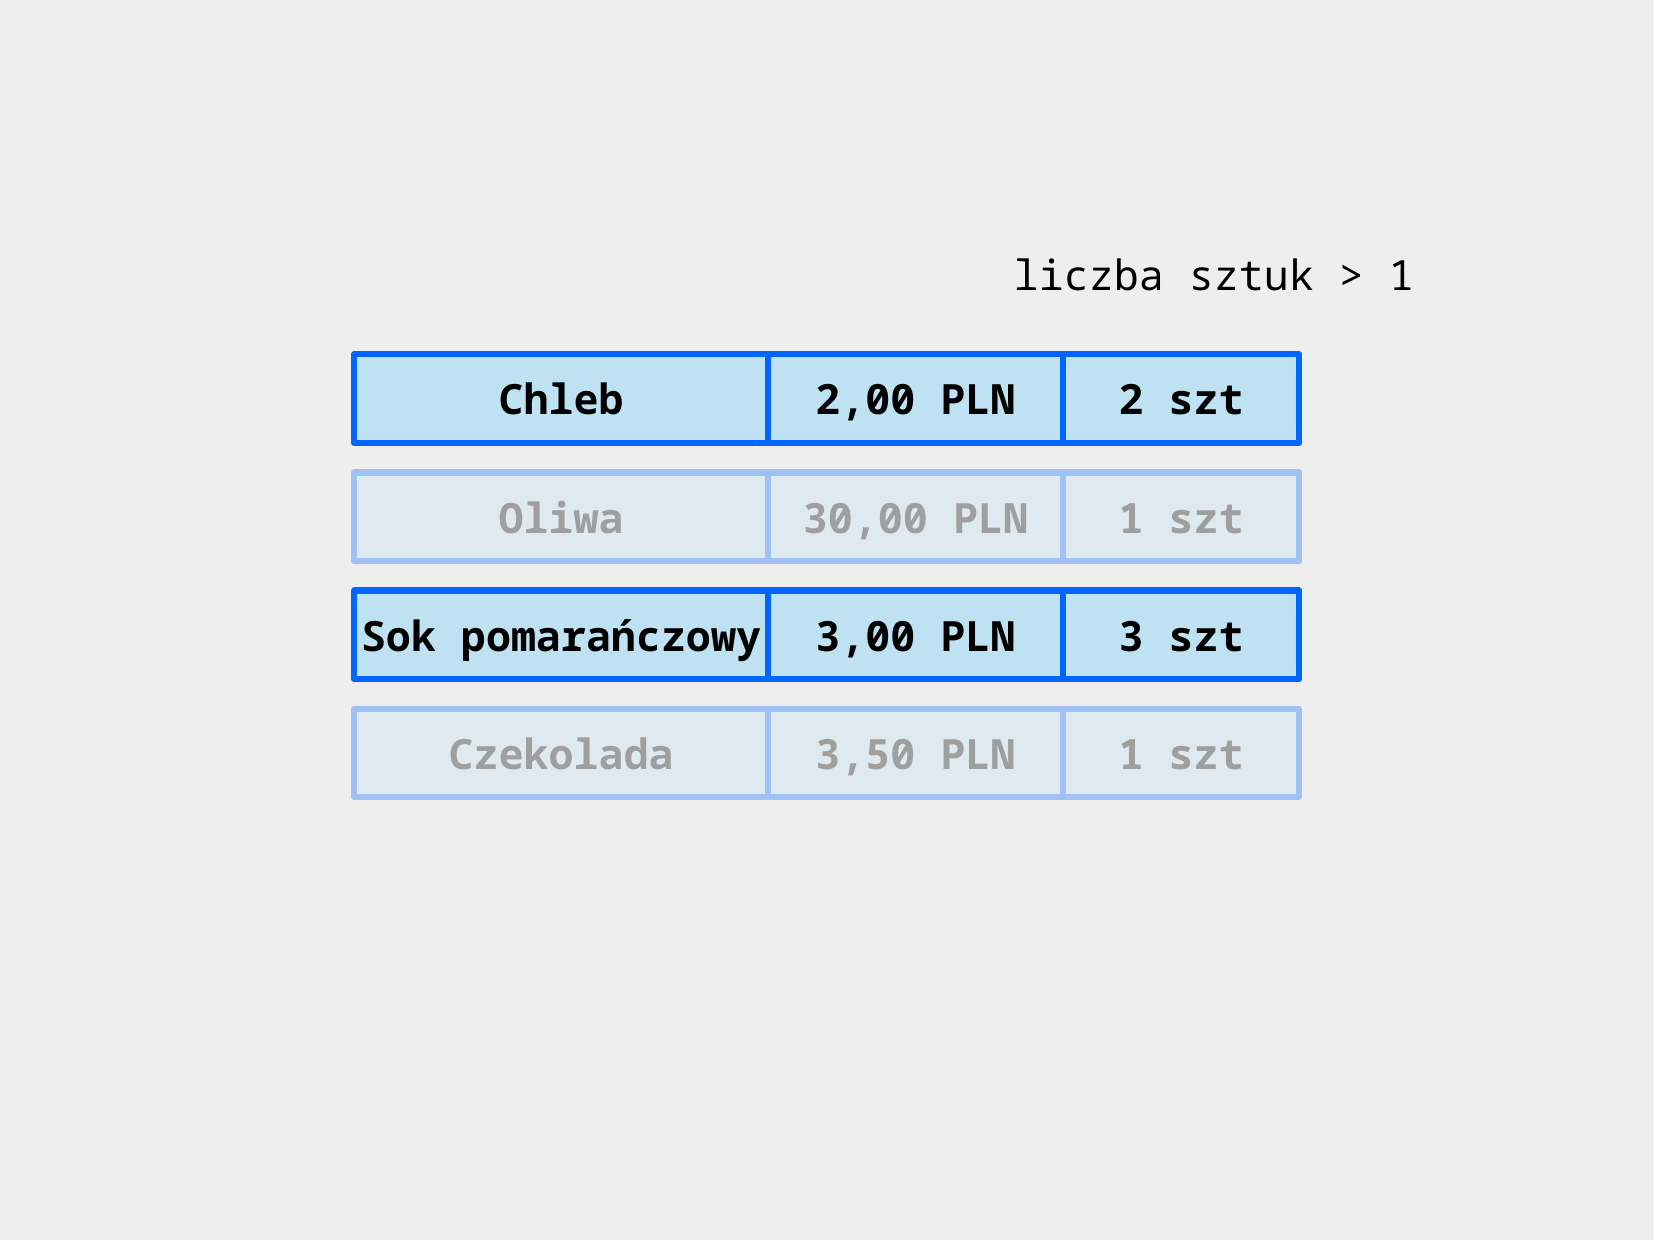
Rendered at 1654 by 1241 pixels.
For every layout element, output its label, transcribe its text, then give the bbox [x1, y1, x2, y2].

text_box Sok pomarańczowy [354, 590, 767, 680]
text_box Chleb [354, 354, 767, 443]
text_box 2,00 PLN [767, 354, 1062, 443]
text_box [295, 295, 1359, 832]
text_box 3,00 PLN [767, 590, 1062, 680]
text_box 3 szt [1062, 590, 1300, 680]
text_box 2 szt [1062, 354, 1300, 443]
text_box liczba sztuk > 1 [998, 238, 1365, 296]
